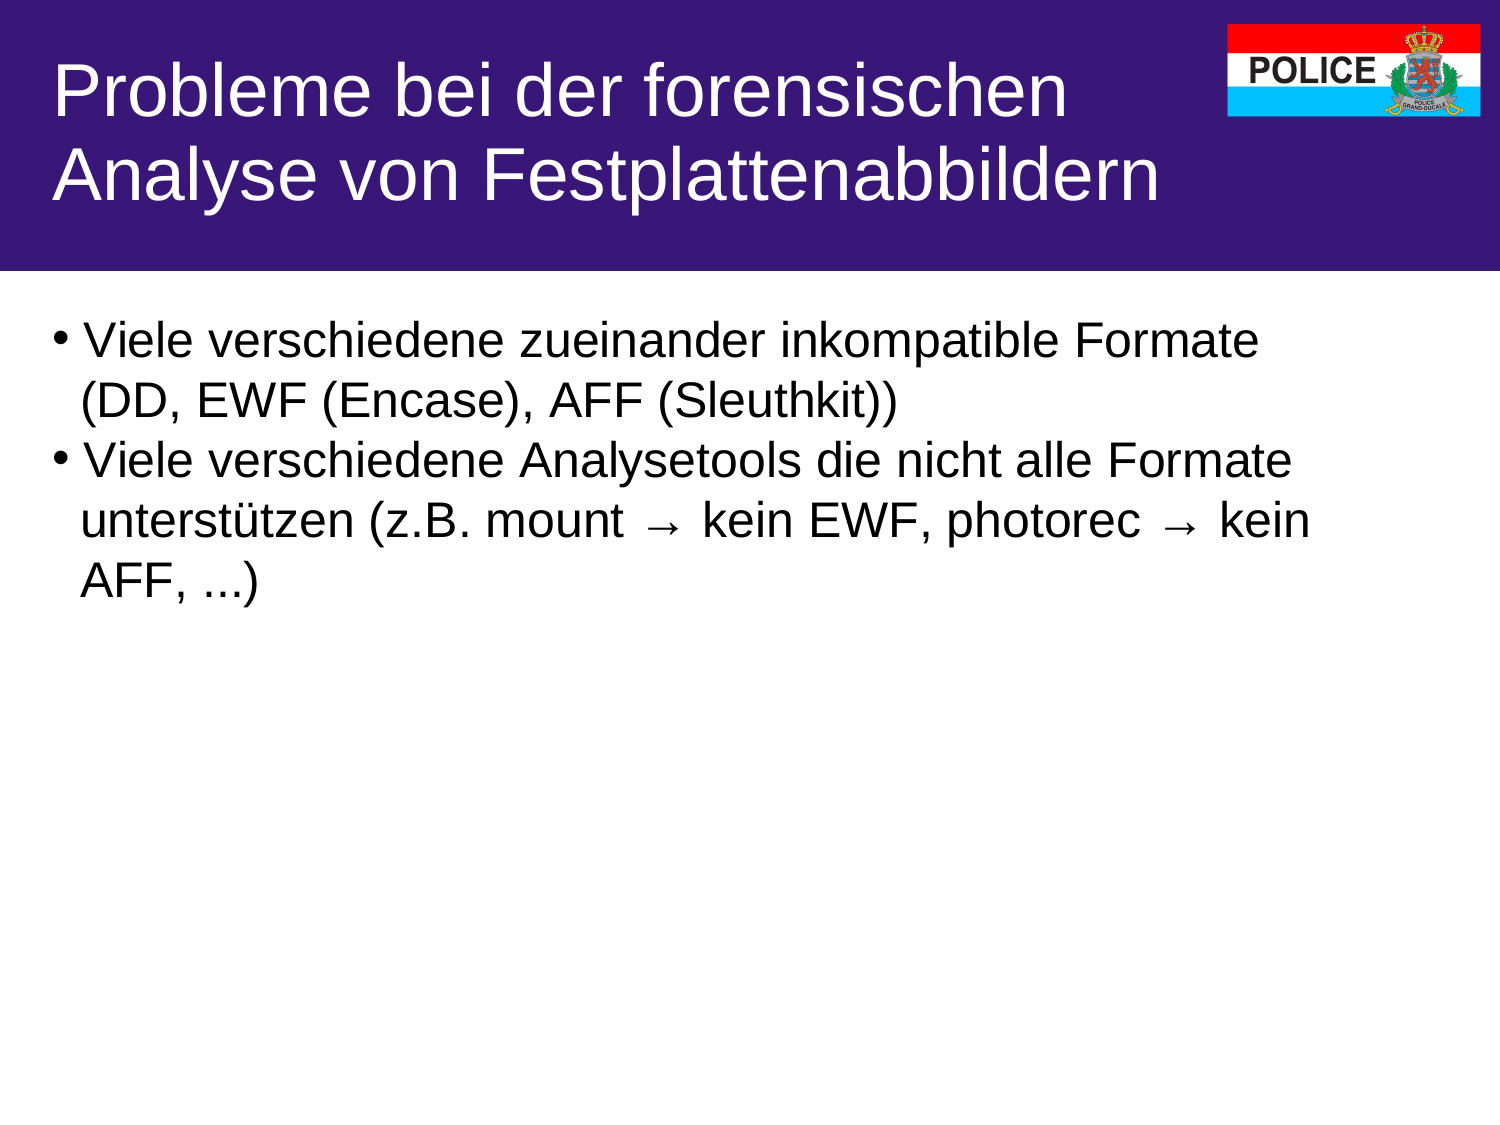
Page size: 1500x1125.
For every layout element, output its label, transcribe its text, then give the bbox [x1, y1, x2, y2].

picture [0, 0, 1500, 1125]
text_box Viele verschiedene zueinander inkompatible Formate (DD, EWF (Encase), AFF (Sleuthkit)) Viele verschiedene Analysetools die nicht alle Formate unterstützen (z.B. mount → kein EWF, photorec → kein AFF, ...) [37, 299, 1463, 1088]
title Probleme bei der forensischen Analyse von Festplattenabbildern [37, 2, 1201, 263]
